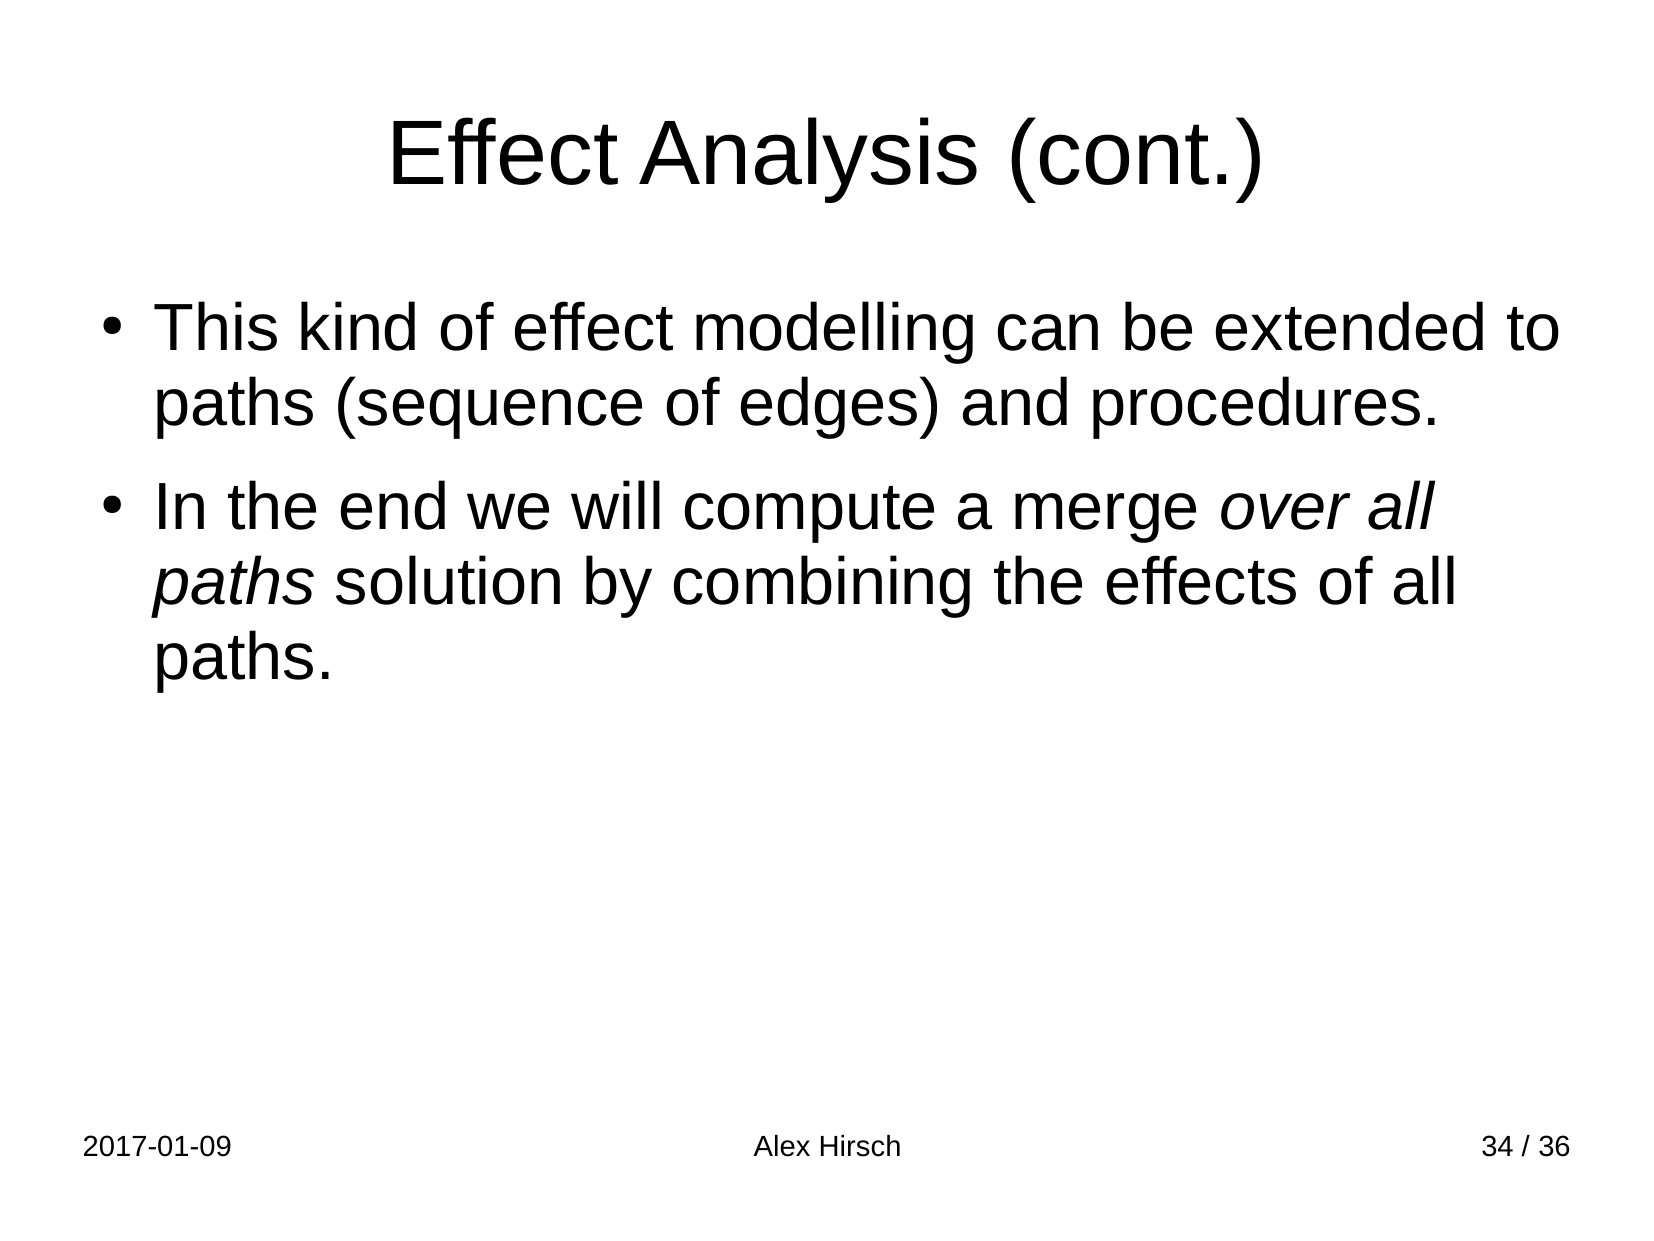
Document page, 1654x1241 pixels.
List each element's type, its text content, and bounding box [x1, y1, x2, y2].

title Effect Analysis (cont.) [82, 49, 1571, 257]
list This kind of effect modelling can be extended to paths (sequence of edges) and procedures. In the end we will compute a merge over all paths solution by combining the effects of all paths. [82, 290, 1571, 1010]
